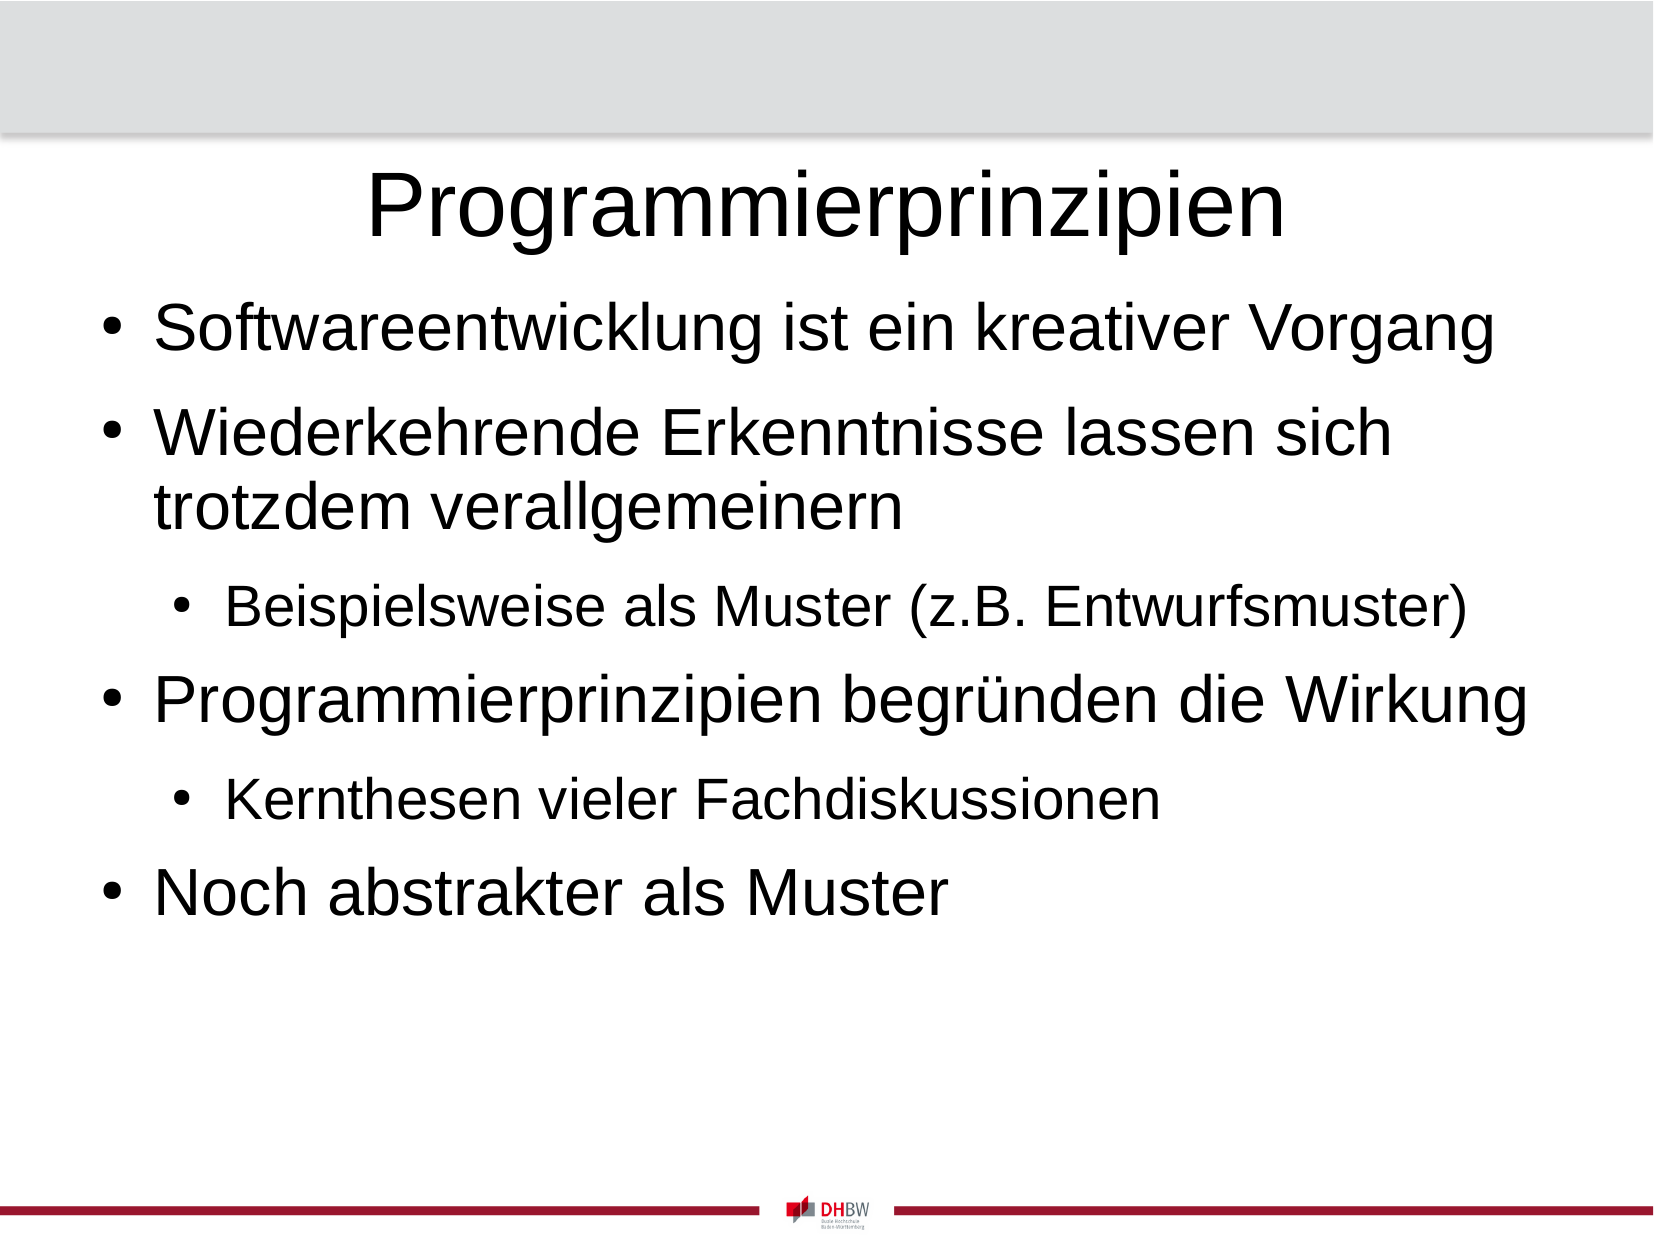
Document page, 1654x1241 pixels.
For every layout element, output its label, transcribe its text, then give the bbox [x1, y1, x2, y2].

title Programmierprinzipien [82, 49, 1571, 257]
picture [0, 1, 1654, 1237]
list Softwareentwicklung ist ein kreativer Vorgang Wiederkehrende Erkenntnisse lassen sich trotzdem verallgemeinern Beispielsweise als Muster (z.B. Entwurfsmuster) Programmierprinzipien begründen die Wirkung Kernthesen vieler Fachdiskussionen Noch abstrakter als Muster [82, 290, 1571, 1010]
